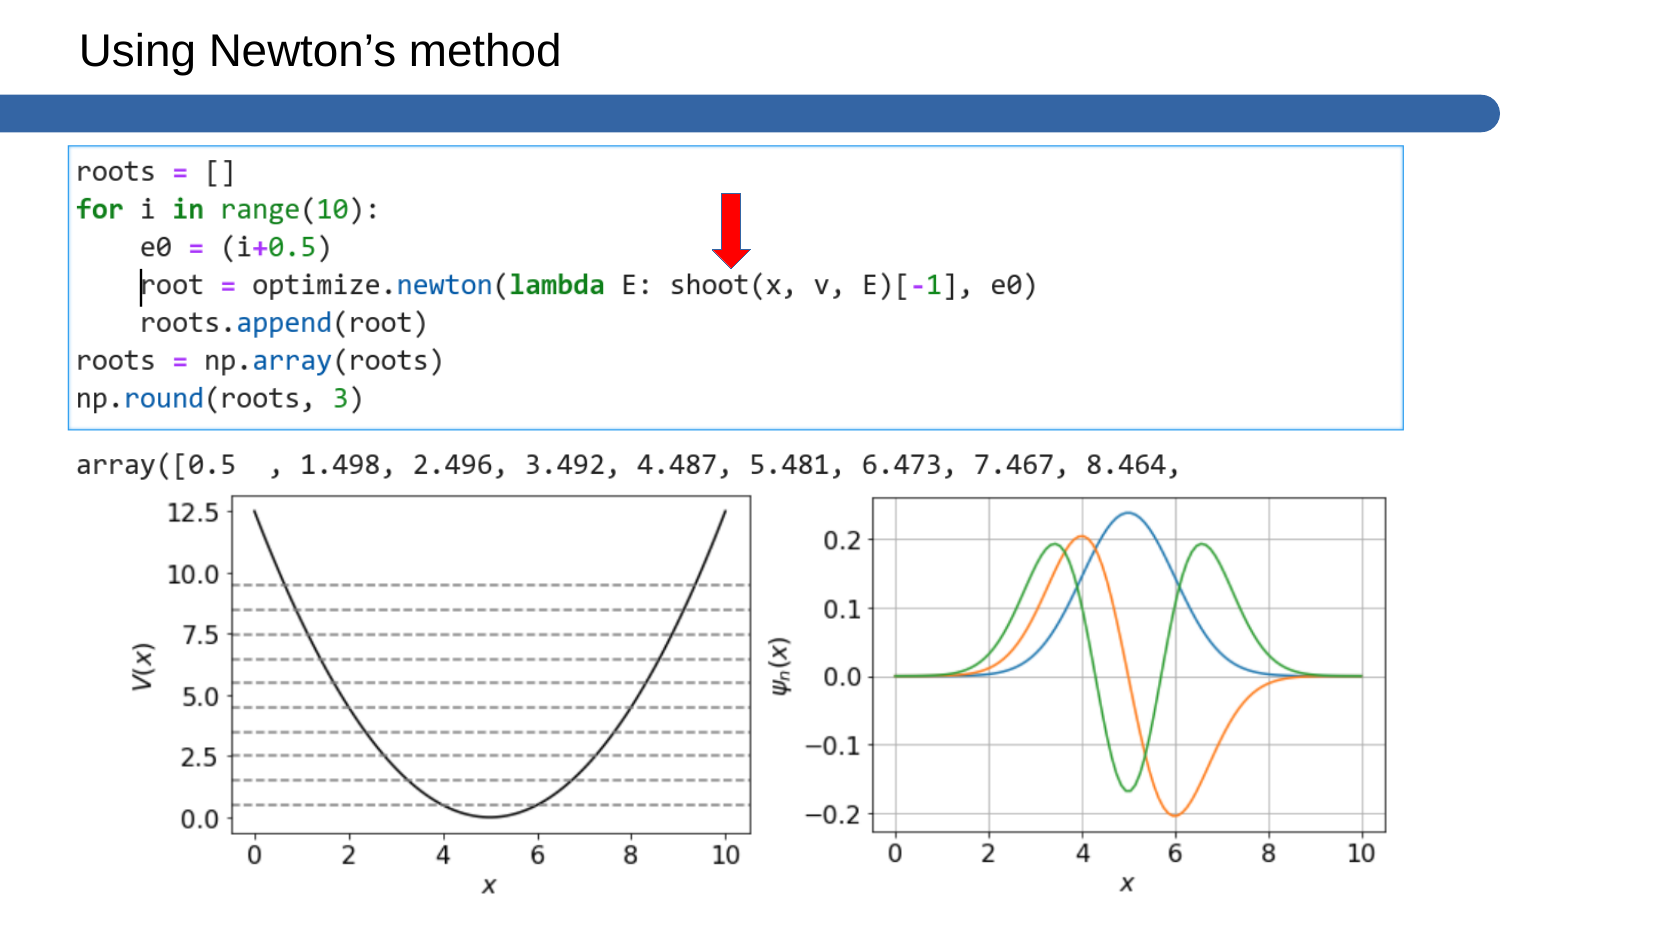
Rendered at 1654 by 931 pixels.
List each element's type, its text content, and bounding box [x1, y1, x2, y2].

picture [61, 135, 1412, 910]
title Using Newton’s method [78, 25, 1568, 77]
text_box [712, 193, 751, 269]
